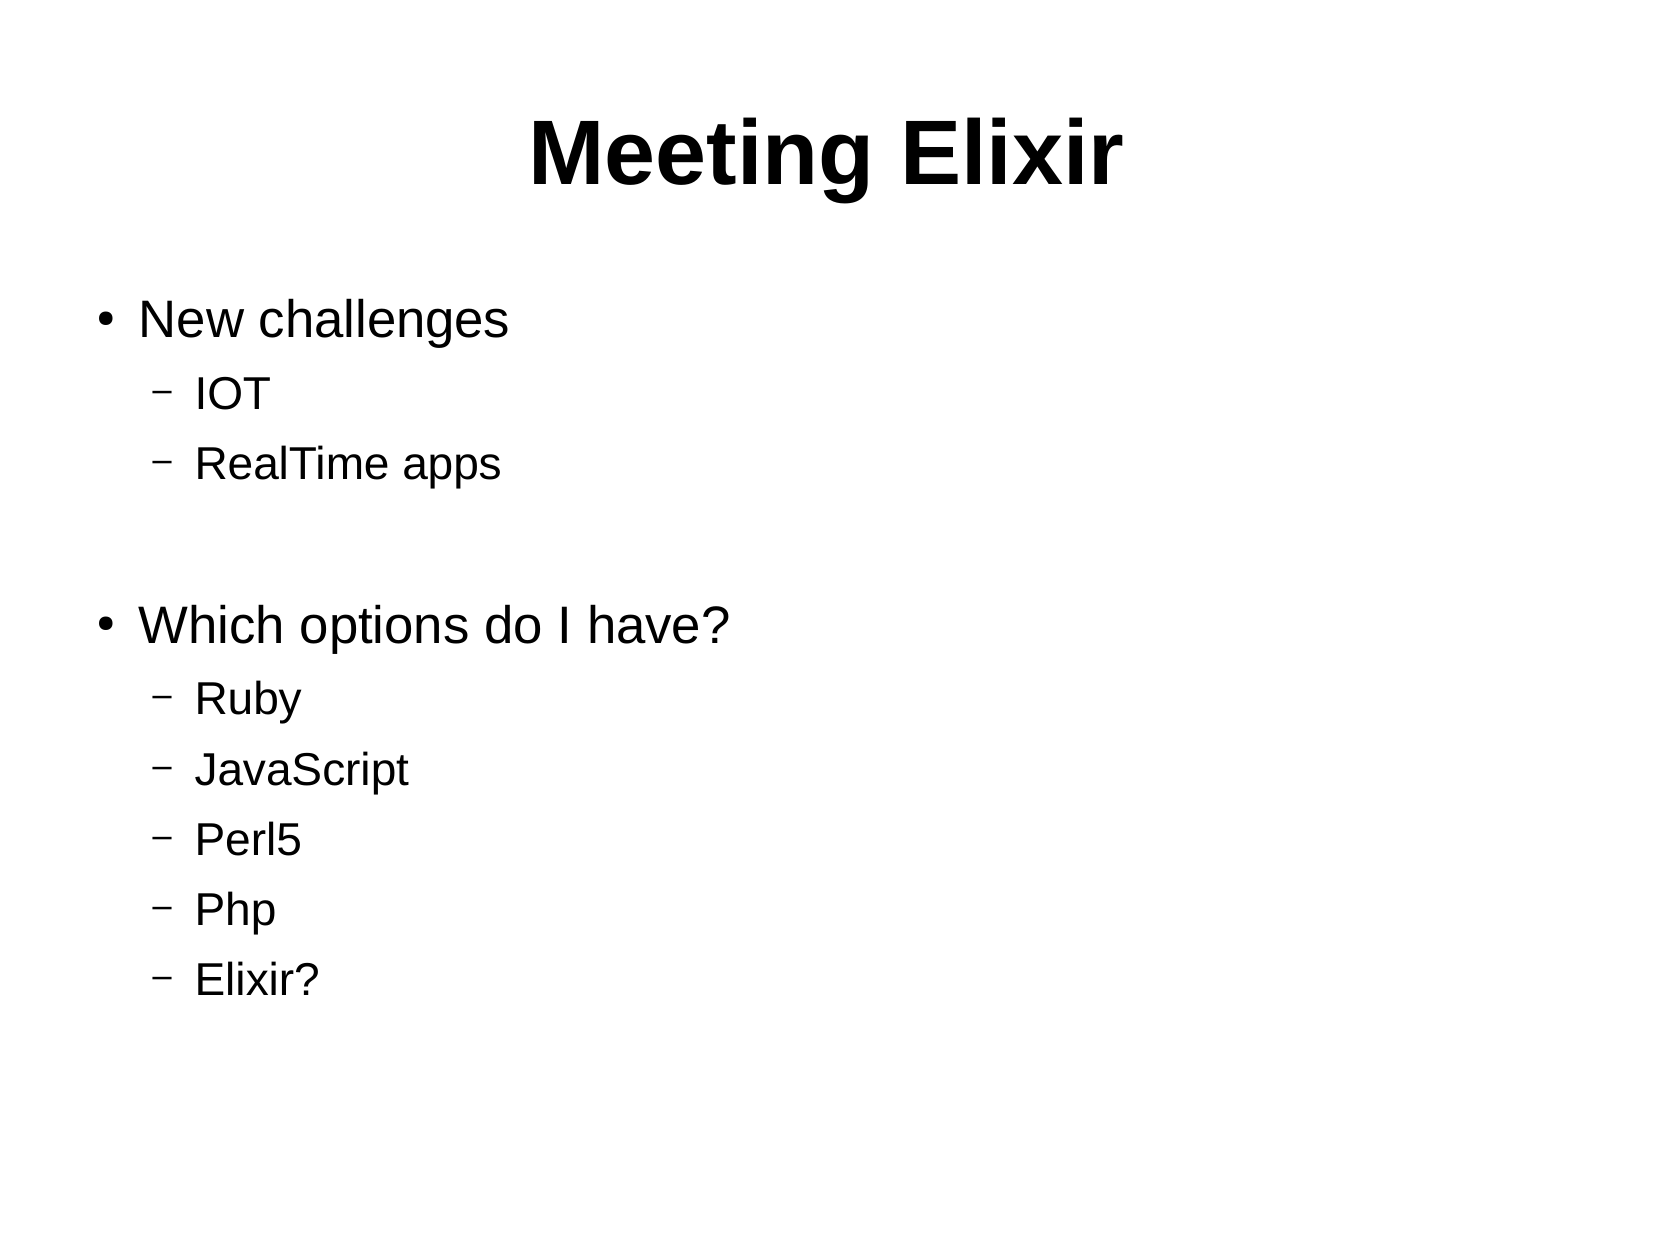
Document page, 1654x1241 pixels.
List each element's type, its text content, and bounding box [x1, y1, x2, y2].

list New challenges IOT RealTime apps Which options do I have? Ruby JavaScript Perl5 Php Elixir? [82, 290, 1571, 1010]
title Meeting Elixir [82, 49, 1571, 257]
